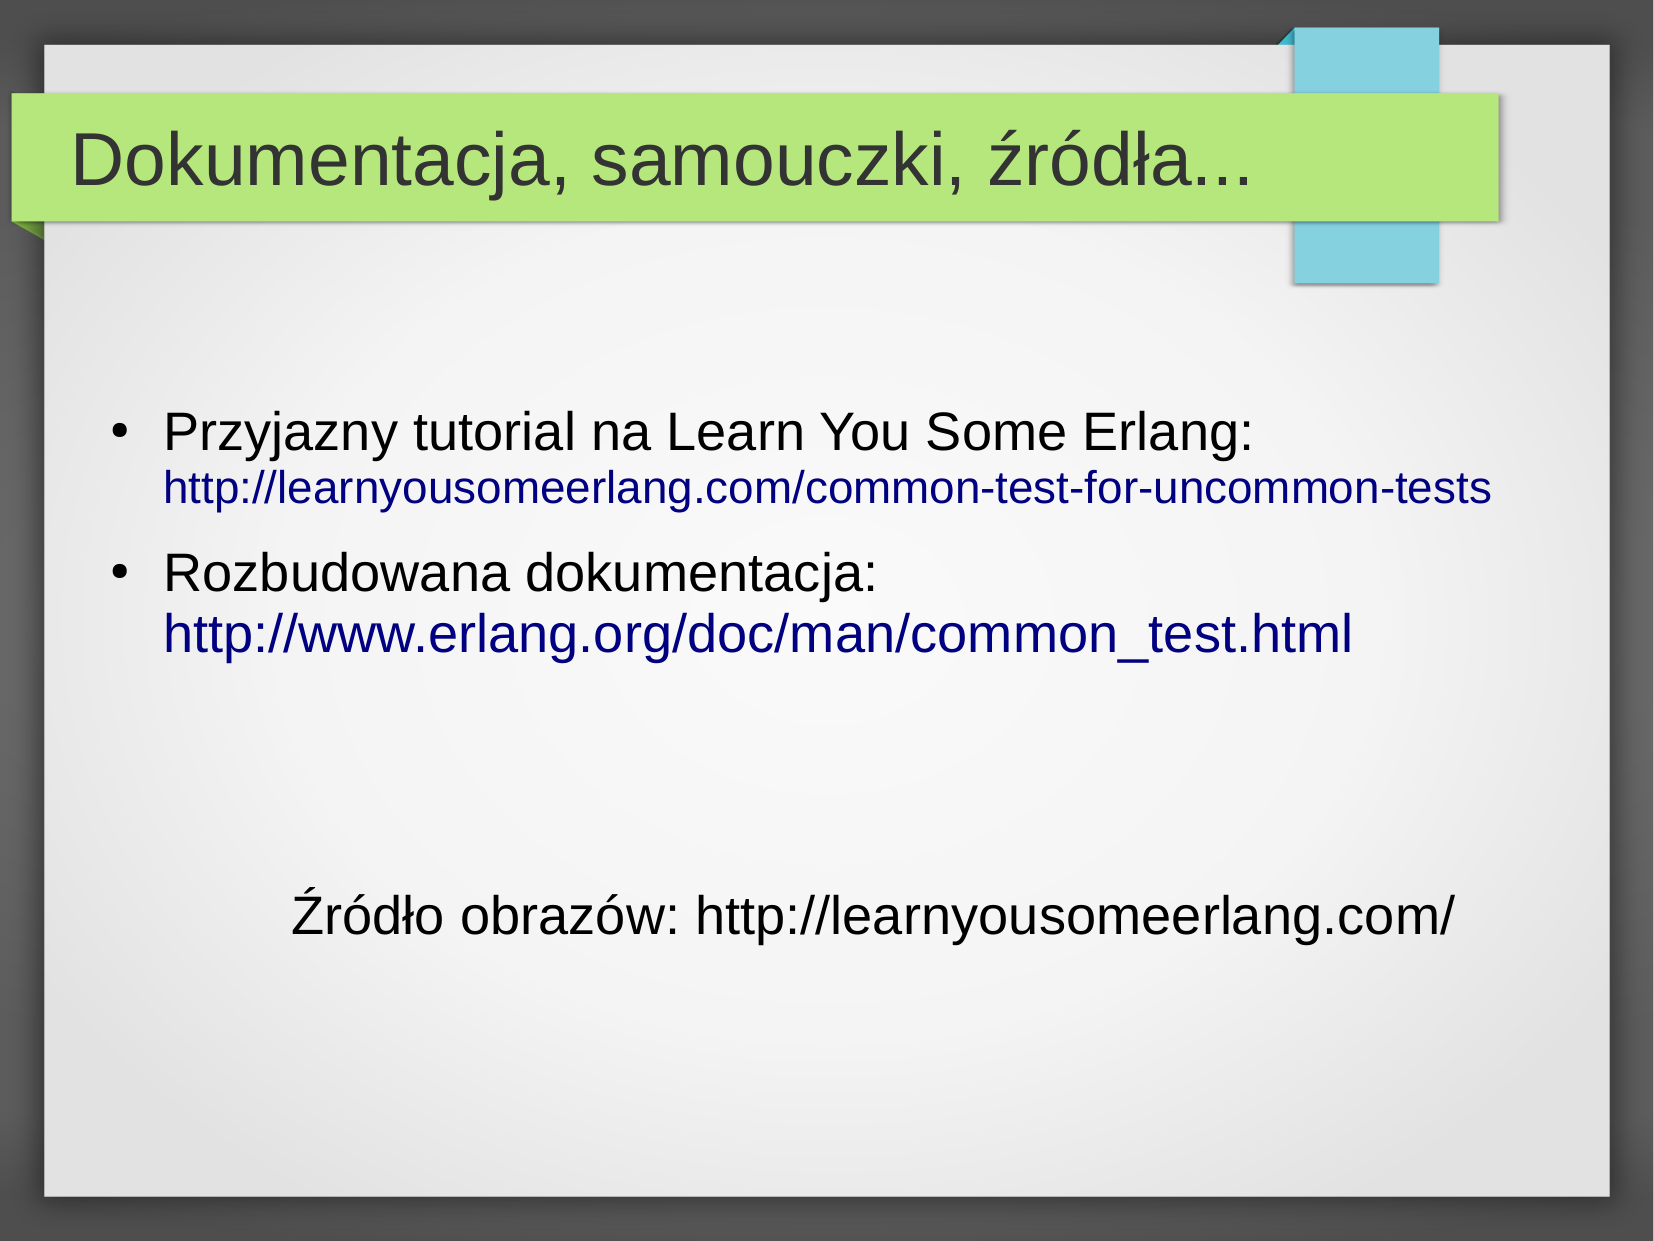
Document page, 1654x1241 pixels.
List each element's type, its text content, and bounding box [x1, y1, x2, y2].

picture [0, 0, 1654, 1241]
title Dokumentacja, samouczki, źródła... [70, 106, 1441, 213]
list Źródło obrazów: http://learnyousomeerlang.com/ [141, 885, 1536, 981]
list Przyjazny tutorial na Learn You Some Erlang: http://learnyousomeerlang.com/common-test-for-uncommon-tests Rozbudowana dokumentacja:http://www.erlang.org/doc/man/common_test.html [92, 401, 1548, 709]
